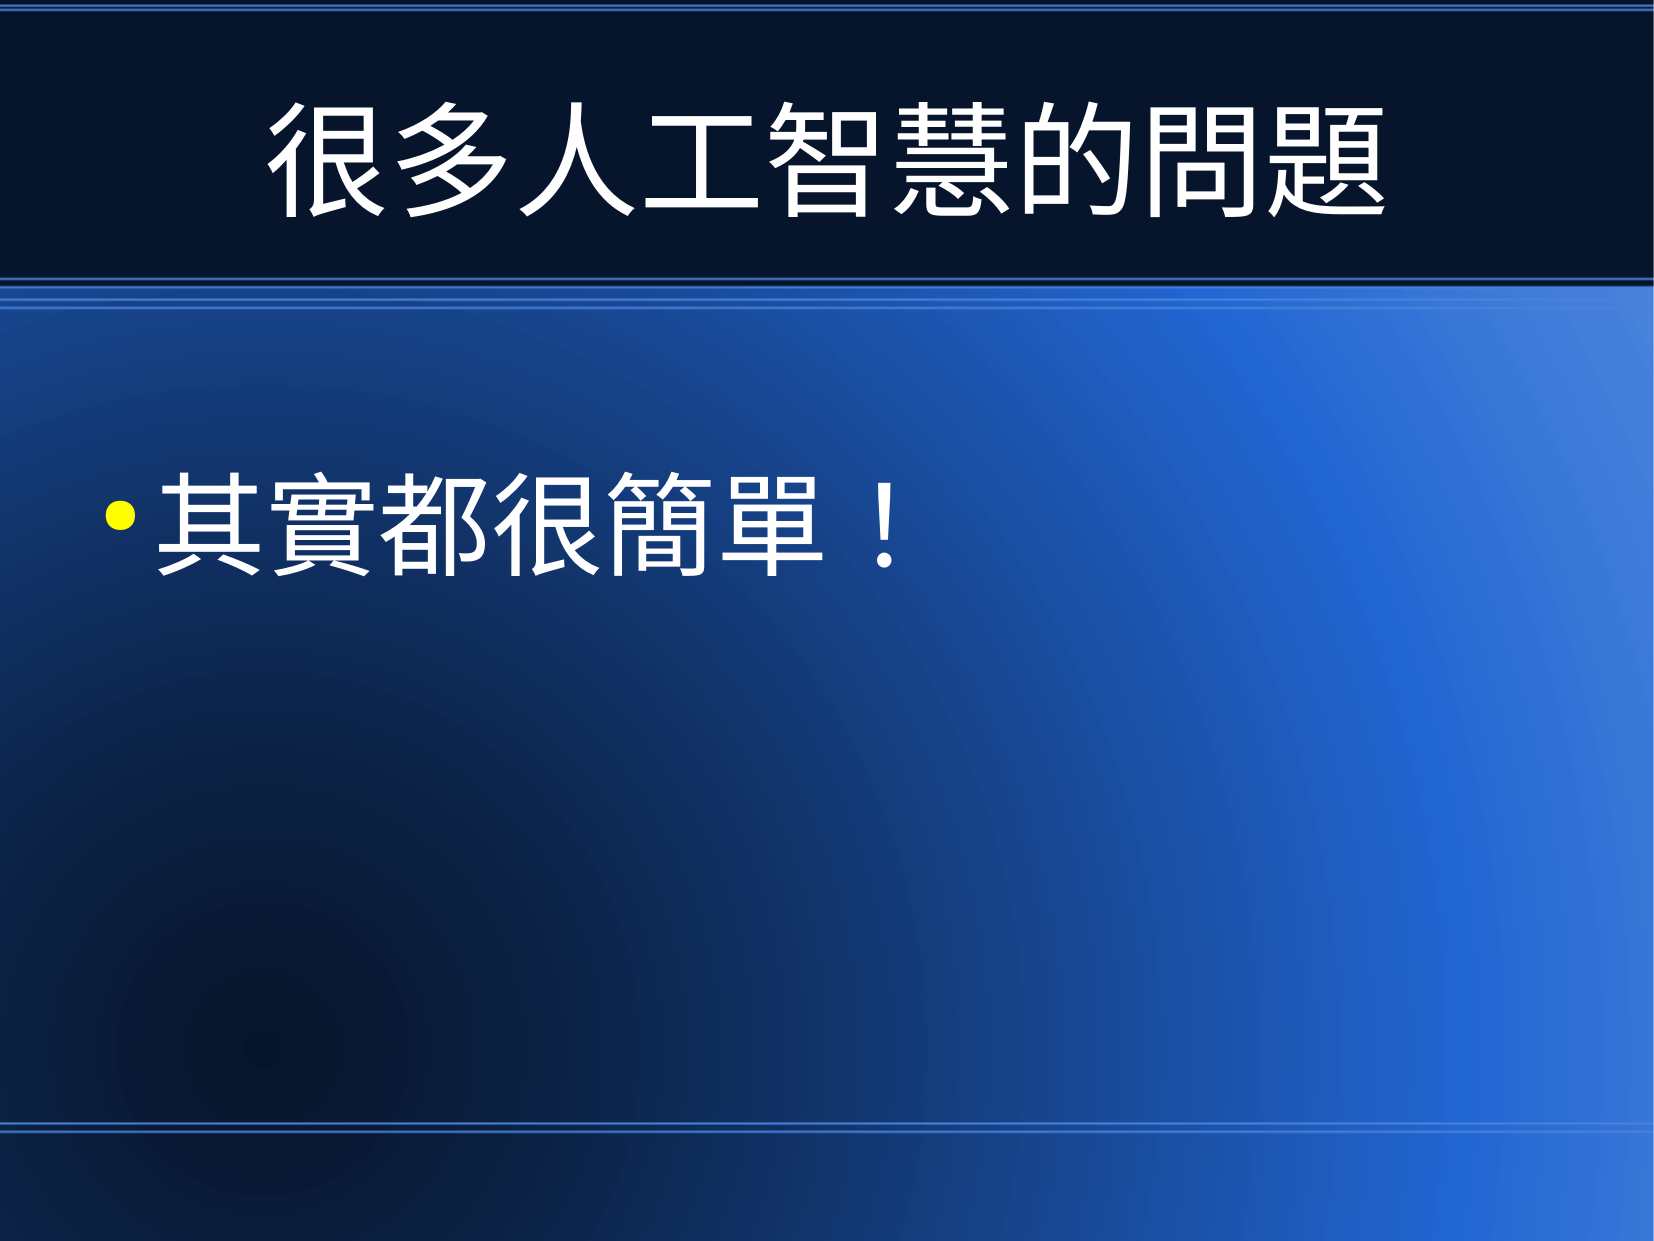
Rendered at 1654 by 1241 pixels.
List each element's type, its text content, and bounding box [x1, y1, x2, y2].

list 其實都很簡單！ [82, 355, 1571, 1241]
title 很多人工智慧的問題 [82, 49, 1571, 257]
picture [0, 0, 1654, 1241]
